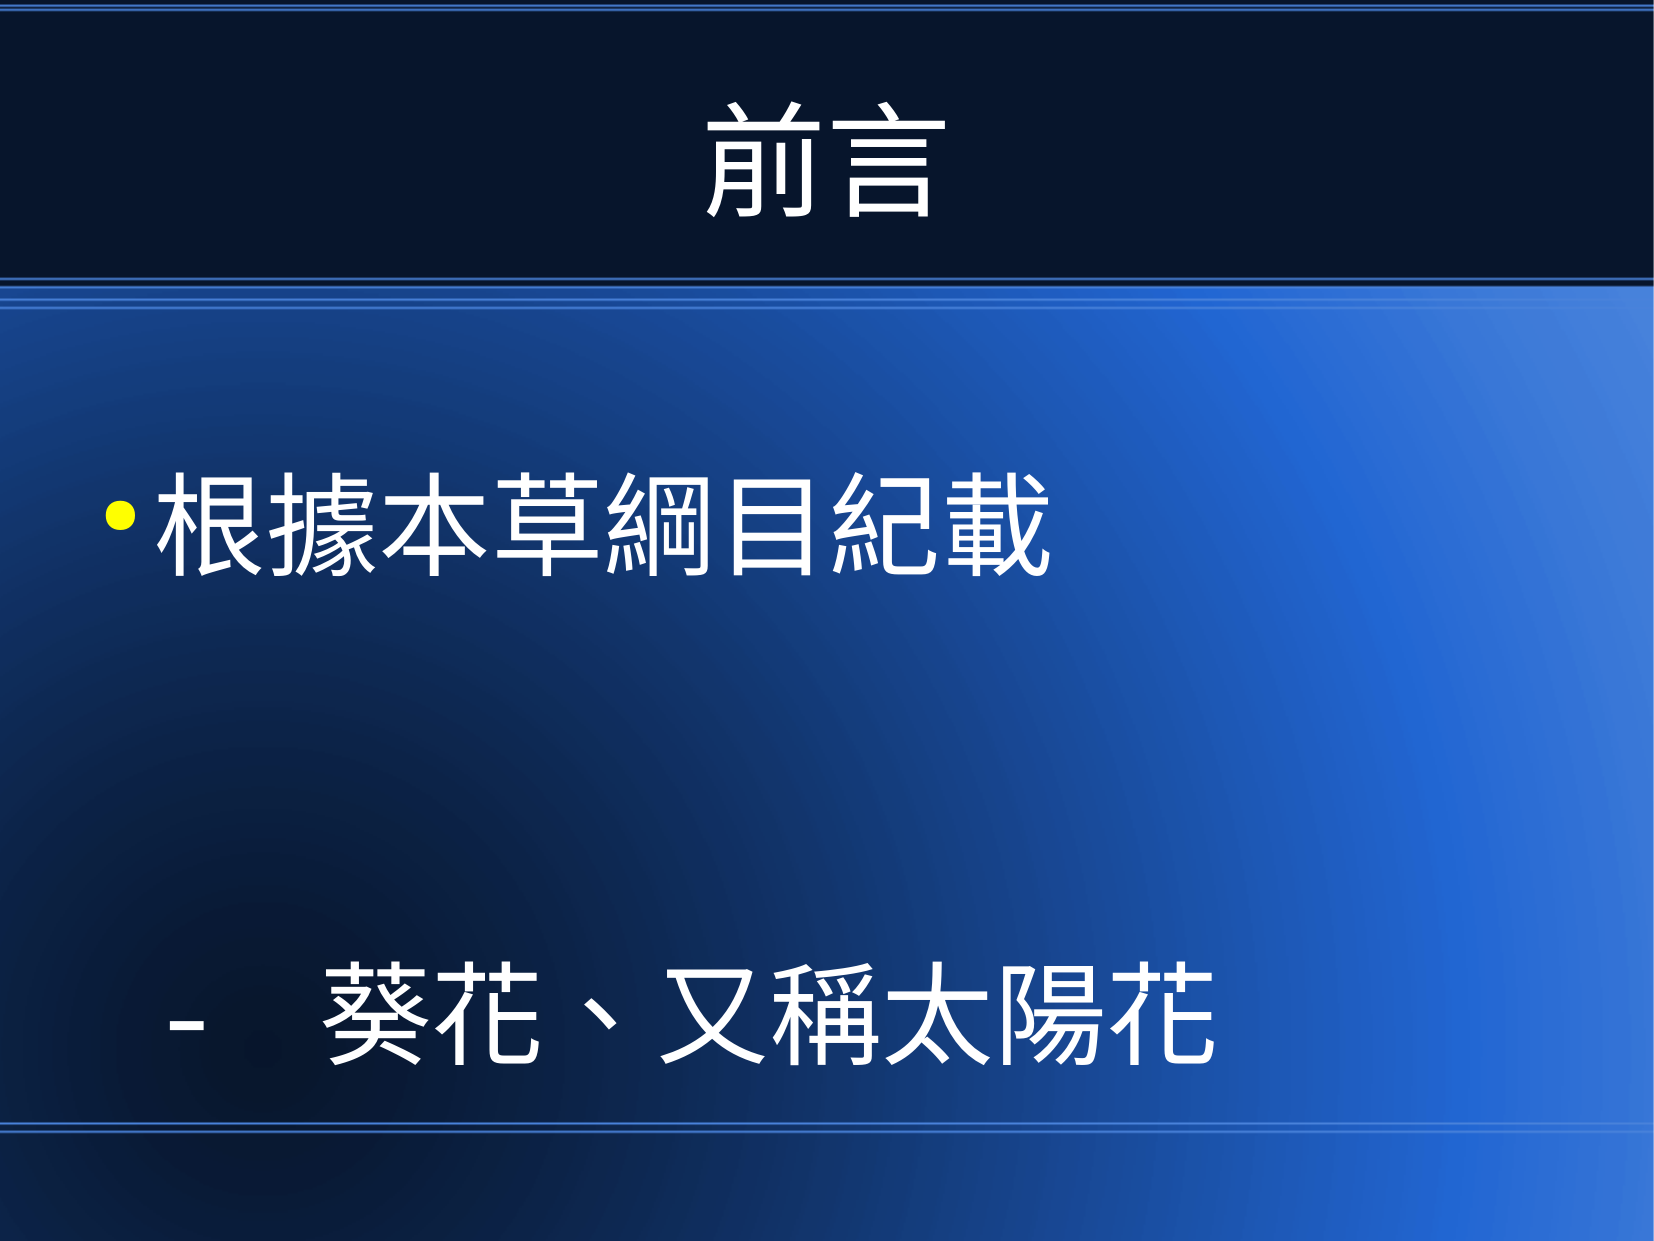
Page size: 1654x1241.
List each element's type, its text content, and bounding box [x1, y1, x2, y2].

title 前言 [82, 49, 1571, 257]
picture [0, 0, 1654, 1241]
list 根據本草綱目紀載 - 葵花、又稱太陽花 [82, 355, 1571, 1241]
